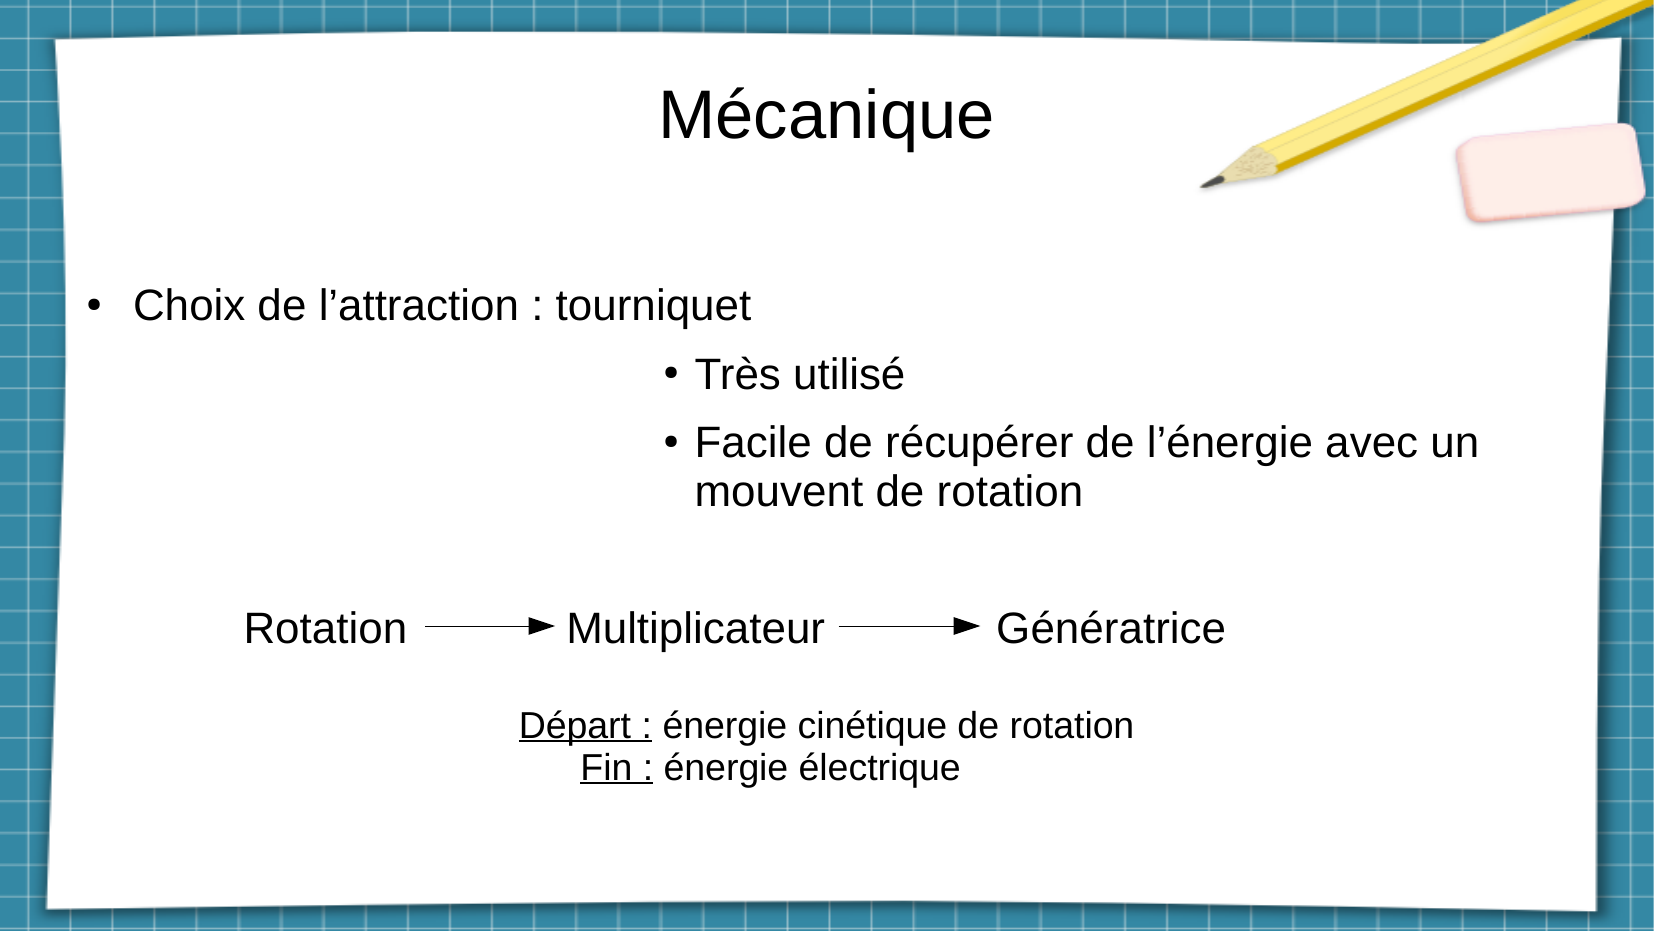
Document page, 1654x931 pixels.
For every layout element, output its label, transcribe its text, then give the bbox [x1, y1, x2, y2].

title Mécanique [82, 37, 1571, 193]
list Choix de l’attraction : tourniquet Très utilisé Facile de récupérer de l’énergie avec un mouvent de rotation Rotation Multiplicateur Génératrice [70, 212, 1559, 792]
picture [0, 0, 1654, 931]
text_box Départ : énergie cinétique de rotation Fin : énergie électrique [366, 696, 1288, 796]
